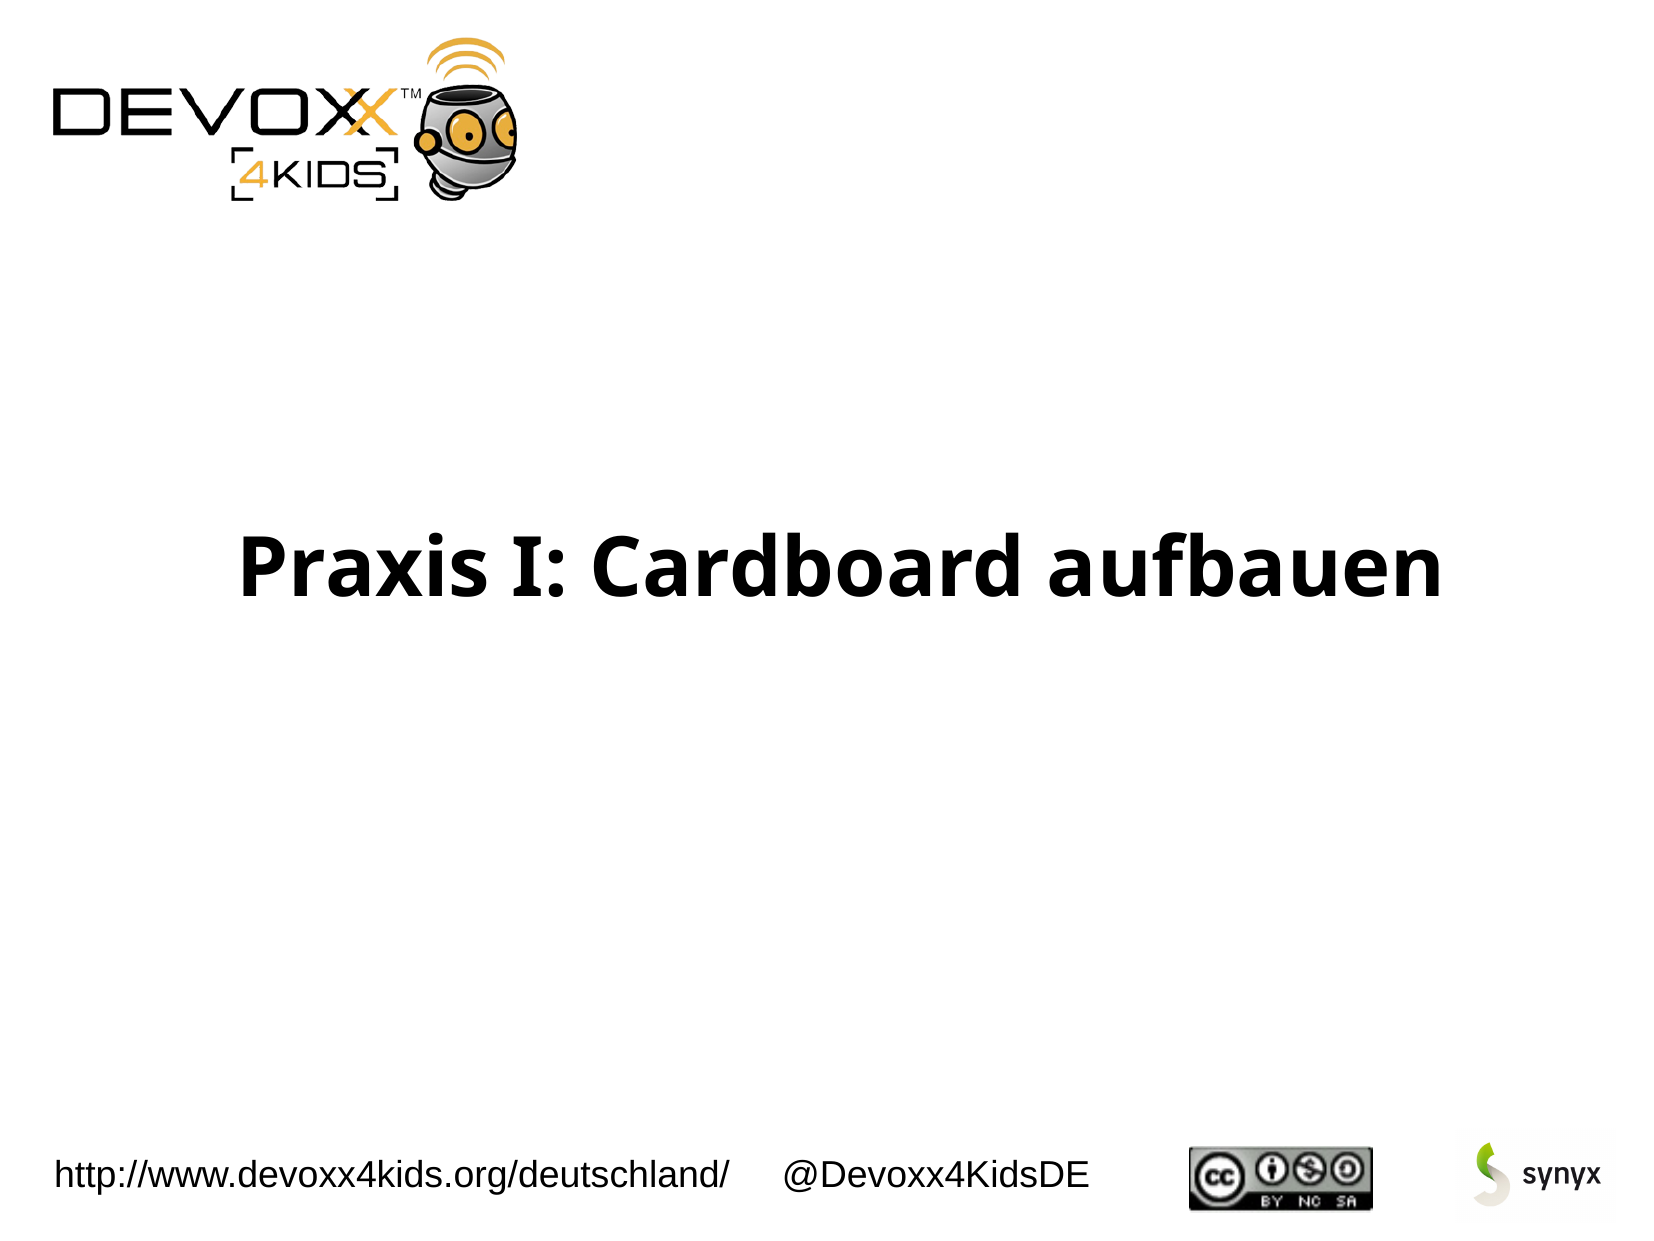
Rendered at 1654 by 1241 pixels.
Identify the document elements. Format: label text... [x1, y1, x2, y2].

picture [53, 37, 517, 201]
picture [1455, 1128, 1616, 1223]
text_box Praxis I: Cardboard aufbauen [0, 248, 1654, 881]
picture [1189, 1146, 1373, 1213]
